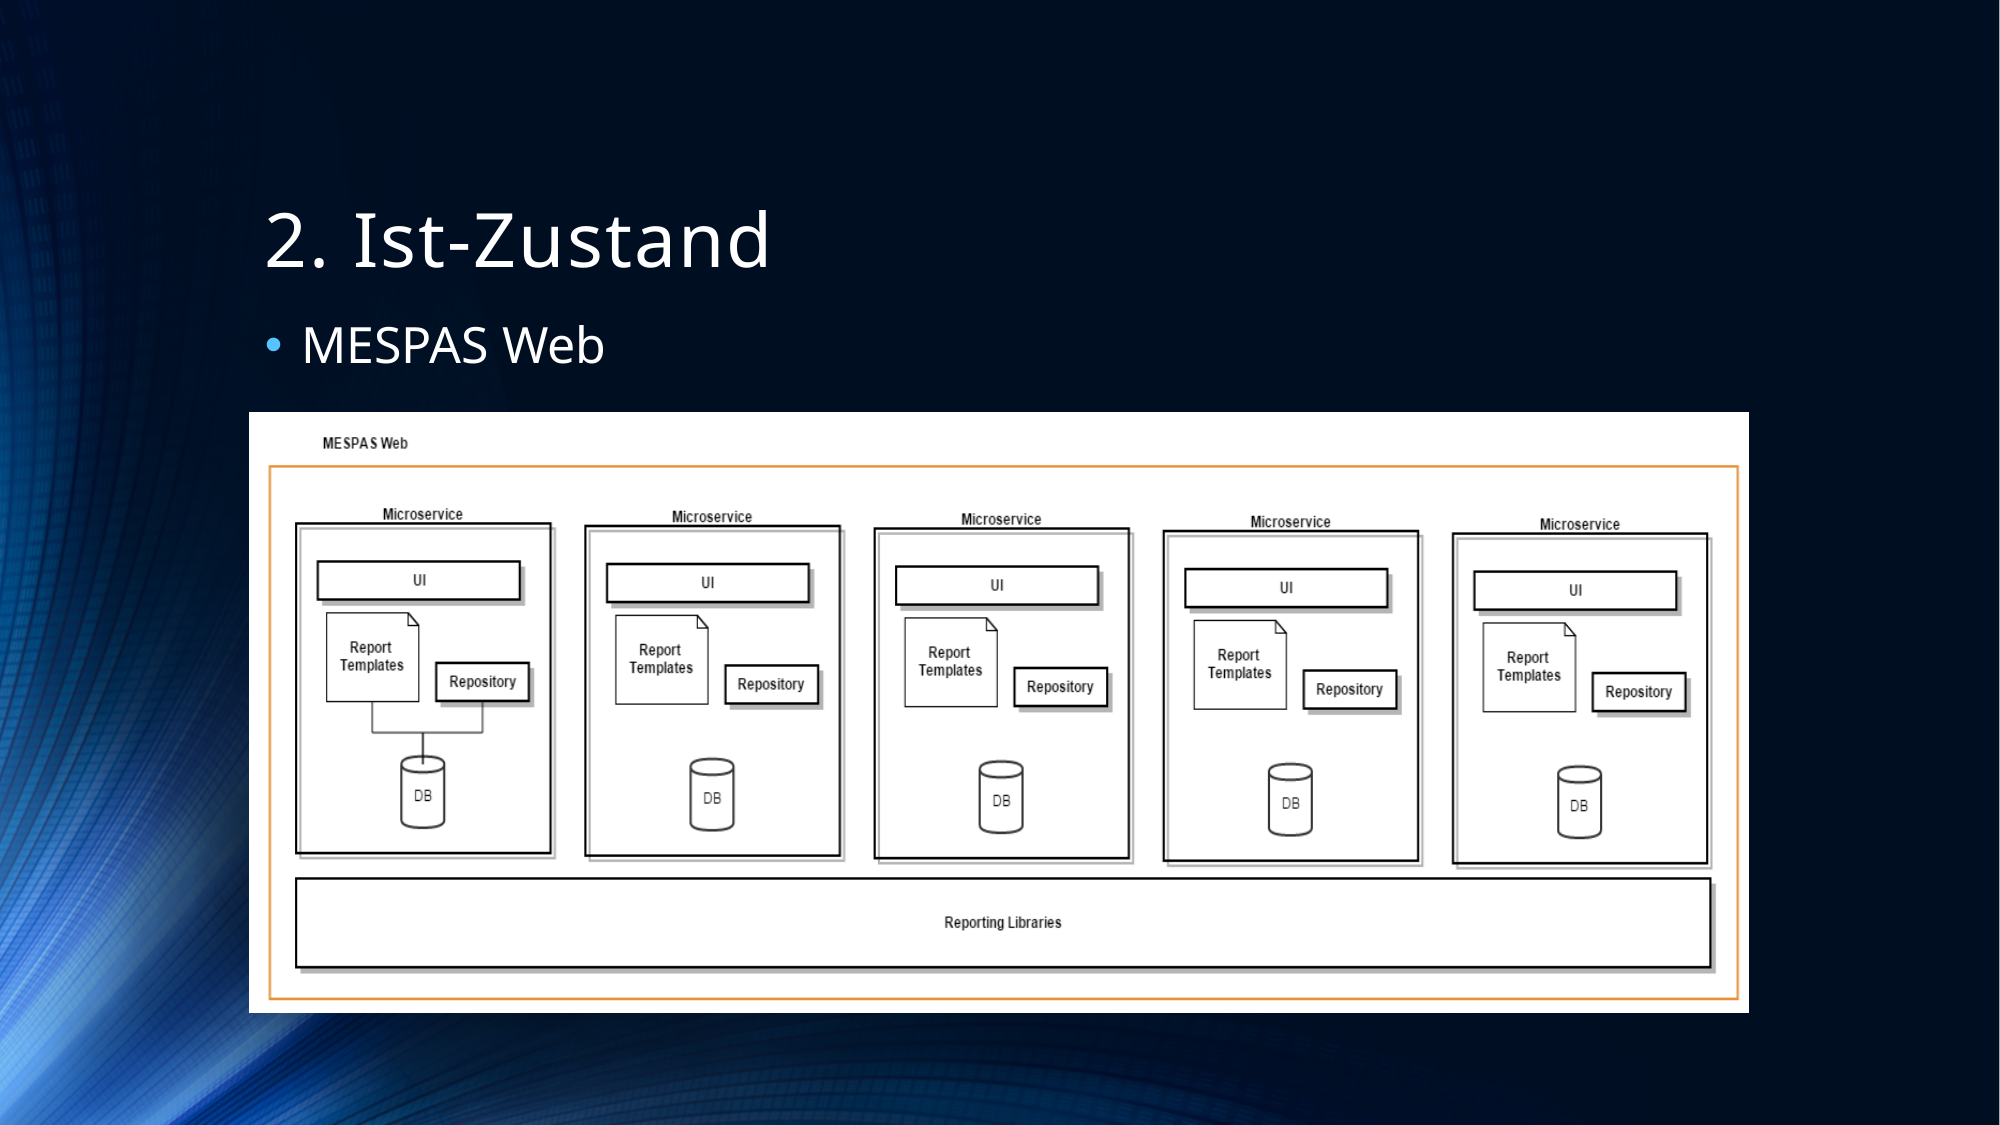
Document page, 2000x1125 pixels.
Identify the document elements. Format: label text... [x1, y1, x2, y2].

picture [249, 412, 1749, 1013]
list MESPAS Web [249, 312, 1749, 412]
title 2. Ist-Zustand [249, 62, 1750, 288]
